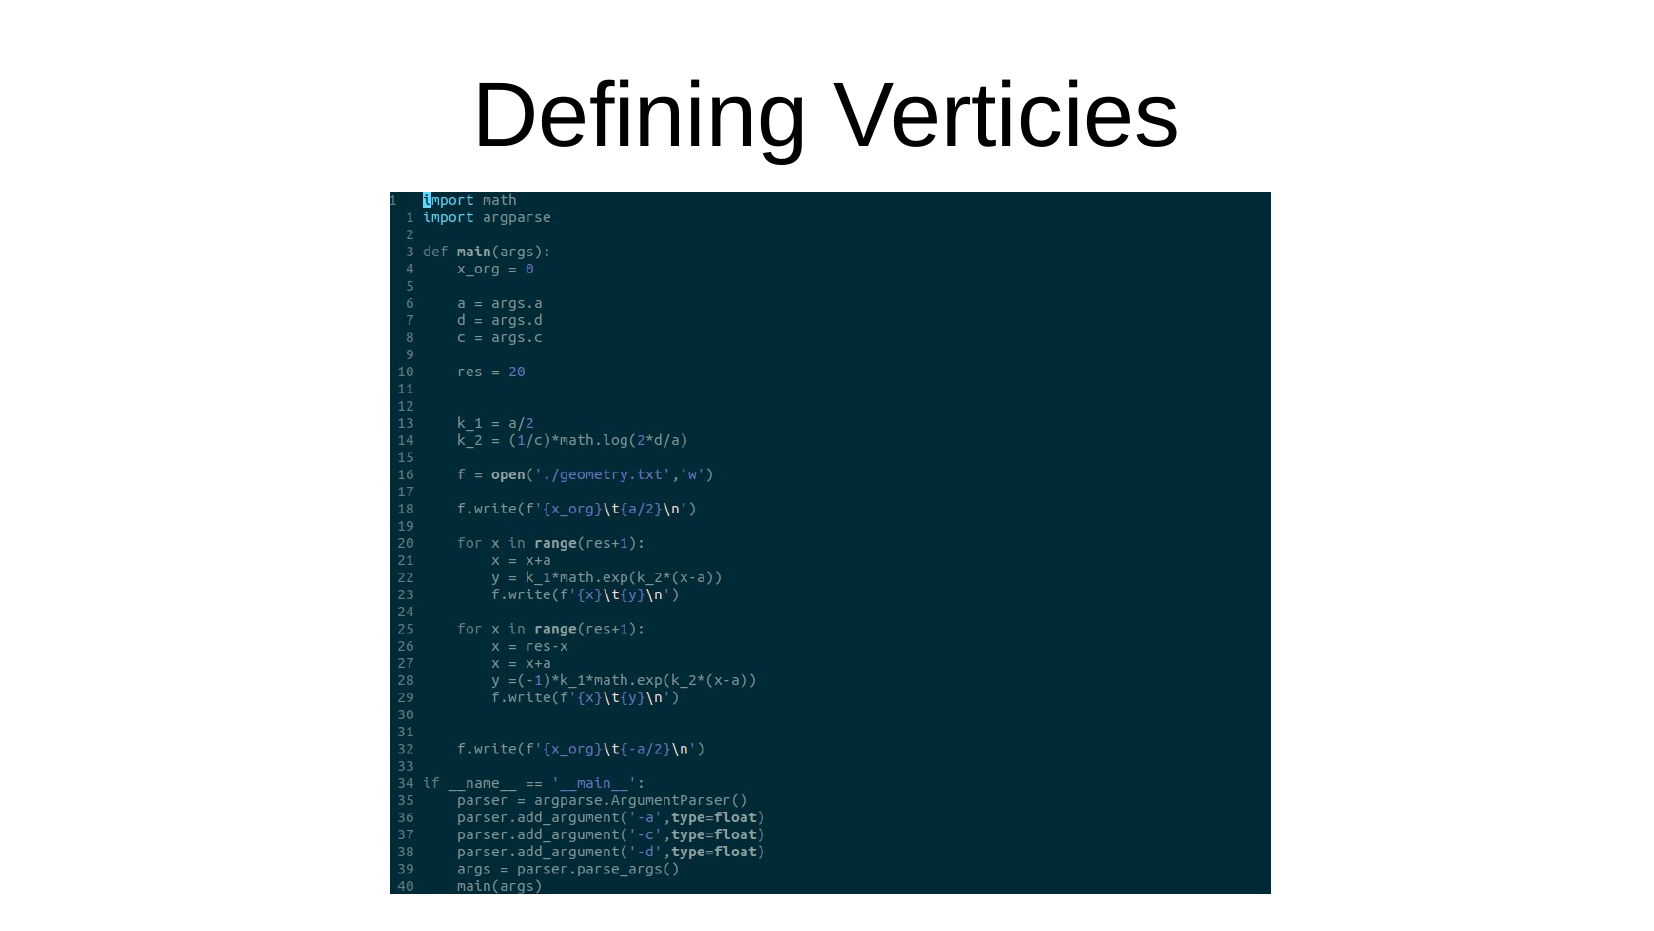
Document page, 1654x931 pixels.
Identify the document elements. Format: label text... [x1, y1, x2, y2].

picture [536, 626, 542, 633]
picture [595, 538, 610, 550]
picture [458, 245, 481, 257]
picture [493, 676, 500, 701]
picture [690, 510, 695, 521]
picture [508, 745, 516, 754]
picture [459, 501, 466, 512]
picture [544, 743, 549, 755]
picture [561, 437, 577, 447]
picture [502, 192, 506, 206]
picture [552, 831, 559, 839]
picture [554, 587, 558, 601]
picture [401, 744, 406, 753]
picture [528, 781, 542, 786]
picture [535, 812, 543, 823]
picture [622, 504, 636, 515]
picture [484, 778, 500, 793]
picture [688, 471, 700, 479]
picture [708, 827, 757, 858]
picture [655, 434, 663, 447]
picture [621, 471, 628, 481]
picture [673, 438, 679, 445]
picture [474, 742, 483, 754]
picture [561, 590, 568, 602]
picture [561, 744, 580, 756]
picture [665, 435, 671, 447]
picture [491, 312, 500, 326]
picture [401, 711, 413, 719]
picture [682, 846, 687, 861]
picture [492, 658, 502, 667]
picture [606, 865, 619, 874]
picture [509, 434, 515, 442]
picture [520, 674, 524, 687]
title Defining Verticies [82, 37, 1571, 193]
picture [493, 589, 502, 601]
picture [475, 471, 482, 477]
picture [733, 677, 740, 687]
picture [476, 796, 507, 811]
picture [408, 691, 413, 702]
picture [569, 830, 612, 846]
picture [733, 794, 739, 808]
picture [690, 675, 697, 688]
picture [493, 214, 498, 222]
picture [494, 742, 498, 753]
picture [579, 864, 594, 877]
picture [744, 677, 748, 688]
picture [581, 847, 618, 875]
picture [675, 689, 679, 702]
picture [535, 334, 542, 342]
picture [605, 504, 610, 517]
picture [628, 590, 637, 603]
picture [562, 693, 568, 701]
picture [458, 314, 466, 329]
picture [400, 417, 405, 428]
picture [476, 780, 481, 790]
picture [527, 742, 542, 754]
picture [528, 692, 533, 702]
picture [502, 502, 516, 513]
picture [503, 690, 526, 703]
picture [610, 437, 619, 447]
picture [408, 400, 412, 411]
picture [623, 623, 628, 633]
picture [656, 864, 662, 874]
picture [459, 468, 467, 479]
picture [527, 416, 534, 429]
picture [664, 502, 670, 517]
picture [474, 505, 489, 512]
picture [568, 503, 601, 517]
picture [519, 468, 534, 481]
picture [579, 572, 594, 584]
picture [434, 776, 441, 787]
picture [459, 742, 471, 753]
picture [492, 334, 499, 342]
picture [390, 843, 397, 852]
picture [528, 557, 534, 565]
picture [474, 865, 482, 877]
picture [485, 814, 508, 823]
picture [535, 845, 545, 858]
picture [612, 501, 619, 518]
picture [409, 607, 416, 615]
picture [621, 590, 627, 602]
picture [528, 884, 533, 892]
picture [528, 501, 535, 512]
picture [666, 835, 671, 845]
picture [561, 827, 566, 843]
picture [544, 695, 550, 703]
picture [544, 626, 550, 633]
picture [493, 625, 501, 633]
picture [674, 863, 679, 875]
picture [508, 333, 526, 344]
picture [604, 575, 610, 582]
picture [408, 519, 414, 530]
picture [646, 845, 655, 857]
picture [511, 435, 524, 449]
picture [613, 692, 619, 706]
picture [485, 214, 490, 222]
picture [704, 795, 721, 807]
picture [528, 570, 533, 581]
picture [612, 590, 620, 600]
picture [568, 683, 577, 691]
picture [682, 830, 688, 844]
picture [656, 574, 662, 584]
picture [552, 625, 567, 637]
picture [408, 625, 413, 633]
picture [519, 864, 525, 878]
picture [409, 483, 413, 495]
picture [409, 795, 413, 806]
picture [399, 606, 405, 617]
picture [519, 213, 525, 222]
picture [459, 266, 467, 273]
picture [493, 246, 498, 259]
picture [632, 621, 636, 633]
picture [622, 538, 626, 549]
picture [656, 503, 663, 517]
picture [638, 590, 643, 601]
picture [672, 504, 681, 515]
picture [544, 590, 550, 600]
picture [399, 503, 404, 512]
picture [665, 573, 670, 581]
picture [535, 537, 542, 549]
picture [408, 505, 413, 514]
picture [569, 536, 584, 551]
picture [750, 827, 755, 839]
picture [535, 829, 543, 839]
picture [484, 248, 491, 258]
picture [534, 300, 543, 309]
picture [561, 574, 577, 584]
picture [562, 862, 568, 873]
picture [640, 781, 644, 792]
picture [674, 574, 681, 585]
picture [546, 435, 558, 451]
picture [646, 502, 654, 516]
picture [552, 795, 576, 809]
picture [494, 877, 515, 894]
picture [545, 504, 549, 515]
picture [399, 659, 406, 669]
picture [459, 849, 476, 874]
picture [468, 192, 477, 198]
picture [399, 676, 405, 686]
picture [672, 796, 680, 842]
picture [492, 300, 506, 308]
picture [536, 246, 542, 260]
picture [400, 522, 405, 530]
picture [502, 742, 507, 753]
picture [638, 433, 645, 447]
picture [595, 623, 612, 633]
picture [674, 590, 680, 603]
picture [438, 198, 447, 207]
picture [580, 743, 602, 756]
picture [595, 797, 604, 805]
picture [493, 574, 501, 586]
picture [545, 536, 568, 553]
picture [552, 506, 559, 513]
picture [526, 263, 534, 273]
picture [399, 727, 406, 735]
picture [579, 434, 596, 447]
picture [536, 795, 549, 807]
picture [528, 829, 533, 842]
picture [537, 876, 541, 894]
picture [640, 814, 654, 823]
picture [587, 695, 593, 702]
picture [639, 692, 646, 705]
picture [535, 314, 543, 325]
picture [665, 682, 670, 695]
picture [545, 643, 550, 652]
picture [577, 777, 600, 790]
picture [458, 878, 474, 892]
picture [492, 437, 500, 444]
picture [613, 827, 619, 841]
picture [476, 435, 481, 449]
picture [674, 844, 679, 859]
picture [535, 674, 542, 687]
picture [665, 861, 669, 875]
picture [635, 565, 643, 581]
picture [682, 794, 688, 804]
picture [588, 674, 628, 690]
picture [399, 624, 405, 634]
picture [546, 675, 558, 687]
picture [545, 557, 550, 567]
picture [510, 677, 517, 683]
picture [502, 377, 510, 386]
picture [624, 693, 636, 705]
picture [519, 799, 526, 806]
picture [407, 265, 417, 273]
picture [579, 692, 586, 707]
picture [459, 811, 473, 825]
picture [491, 265, 502, 278]
picture [493, 643, 502, 650]
picture [535, 660, 542, 668]
picture [571, 587, 584, 602]
picture [475, 849, 481, 856]
picture [569, 846, 577, 860]
picture [527, 846, 537, 855]
picture [613, 741, 627, 755]
picture [587, 792, 595, 806]
picture [536, 213, 551, 222]
picture [743, 795, 747, 807]
picture [409, 555, 414, 565]
picture [399, 539, 414, 551]
picture [510, 415, 525, 432]
picture [646, 831, 652, 839]
picture [408, 814, 414, 836]
picture [604, 779, 610, 787]
picture [580, 673, 584, 688]
picture [706, 468, 713, 481]
picture [410, 413, 416, 428]
picture [512, 536, 525, 548]
picture [485, 849, 499, 861]
picture [459, 300, 466, 311]
picture [535, 643, 542, 652]
picture [459, 833, 464, 844]
picture [626, 572, 637, 585]
picture [424, 246, 438, 257]
picture [493, 192, 500, 208]
picture [518, 811, 534, 824]
picture [469, 540, 480, 548]
picture [548, 849, 561, 860]
picture [553, 467, 602, 482]
picture [535, 552, 542, 565]
picture [459, 414, 466, 445]
picture [408, 641, 414, 650]
picture [408, 677, 413, 685]
picture [608, 812, 620, 824]
picture [399, 762, 405, 771]
picture [707, 671, 713, 686]
picture [408, 740, 412, 755]
picture [509, 192, 516, 207]
picture [561, 644, 569, 649]
picture [528, 212, 533, 222]
picture [468, 369, 481, 376]
picture [519, 848, 525, 855]
picture [399, 863, 414, 877]
picture [594, 692, 601, 705]
picture [511, 849, 516, 858]
picture [582, 814, 598, 824]
picture [519, 827, 528, 840]
picture [509, 300, 526, 332]
picture [459, 795, 465, 808]
picture [485, 866, 493, 875]
picture [475, 334, 482, 341]
picture [646, 589, 667, 603]
picture [699, 575, 705, 584]
picture [408, 470, 414, 480]
picture [508, 590, 522, 600]
picture [509, 366, 526, 378]
picture [646, 861, 654, 877]
picture [456, 334, 464, 343]
picture [518, 883, 526, 894]
picture [518, 249, 532, 261]
picture [502, 249, 512, 256]
picture [485, 829, 509, 840]
picture [545, 661, 551, 671]
picture [401, 402, 406, 410]
picture [624, 866, 637, 877]
picture [468, 797, 473, 805]
picture [459, 620, 466, 633]
picture [510, 262, 516, 276]
picture [638, 503, 644, 517]
picture [493, 558, 502, 565]
picture [408, 776, 416, 787]
picture [672, 741, 679, 755]
picture [717, 574, 721, 584]
picture [569, 626, 577, 634]
picture [586, 590, 601, 602]
picture [615, 574, 625, 583]
picture [400, 641, 405, 652]
picture [621, 436, 635, 448]
picture [390, 778, 395, 793]
picture [724, 827, 748, 840]
picture [681, 743, 694, 755]
picture [552, 866, 559, 874]
picture [689, 831, 714, 861]
picture [638, 675, 679, 704]
picture [682, 814, 713, 826]
picture [613, 538, 619, 547]
picture [716, 810, 757, 827]
picture [638, 470, 662, 480]
picture [424, 192, 431, 207]
picture [562, 674, 568, 686]
picture [552, 814, 564, 826]
picture [502, 849, 507, 861]
picture [408, 846, 413, 862]
picture [492, 468, 516, 481]
picture [690, 796, 701, 806]
picture [442, 247, 447, 255]
picture [606, 691, 611, 705]
picture [528, 661, 534, 673]
picture [528, 865, 533, 875]
picture [399, 348, 416, 376]
picture [605, 470, 617, 479]
picture [647, 690, 656, 709]
picture [400, 436, 405, 444]
picture [452, 787, 463, 792]
picture [475, 261, 490, 275]
picture [510, 662, 517, 669]
picture [568, 814, 577, 826]
picture [655, 742, 670, 755]
picture [484, 195, 491, 204]
picture [587, 538, 591, 550]
picture [629, 793, 662, 811]
picture [458, 537, 469, 548]
picture [603, 742, 611, 756]
picture [398, 882, 414, 890]
picture [605, 589, 613, 603]
picture [477, 418, 481, 428]
picture [553, 746, 560, 755]
picture [606, 788, 628, 809]
picture [628, 535, 645, 550]
picture [453, 215, 461, 221]
picture [638, 744, 653, 755]
picture [501, 213, 517, 226]
picture [467, 831, 478, 839]
picture [716, 677, 722, 685]
picture [534, 692, 541, 703]
picture [493, 538, 504, 549]
